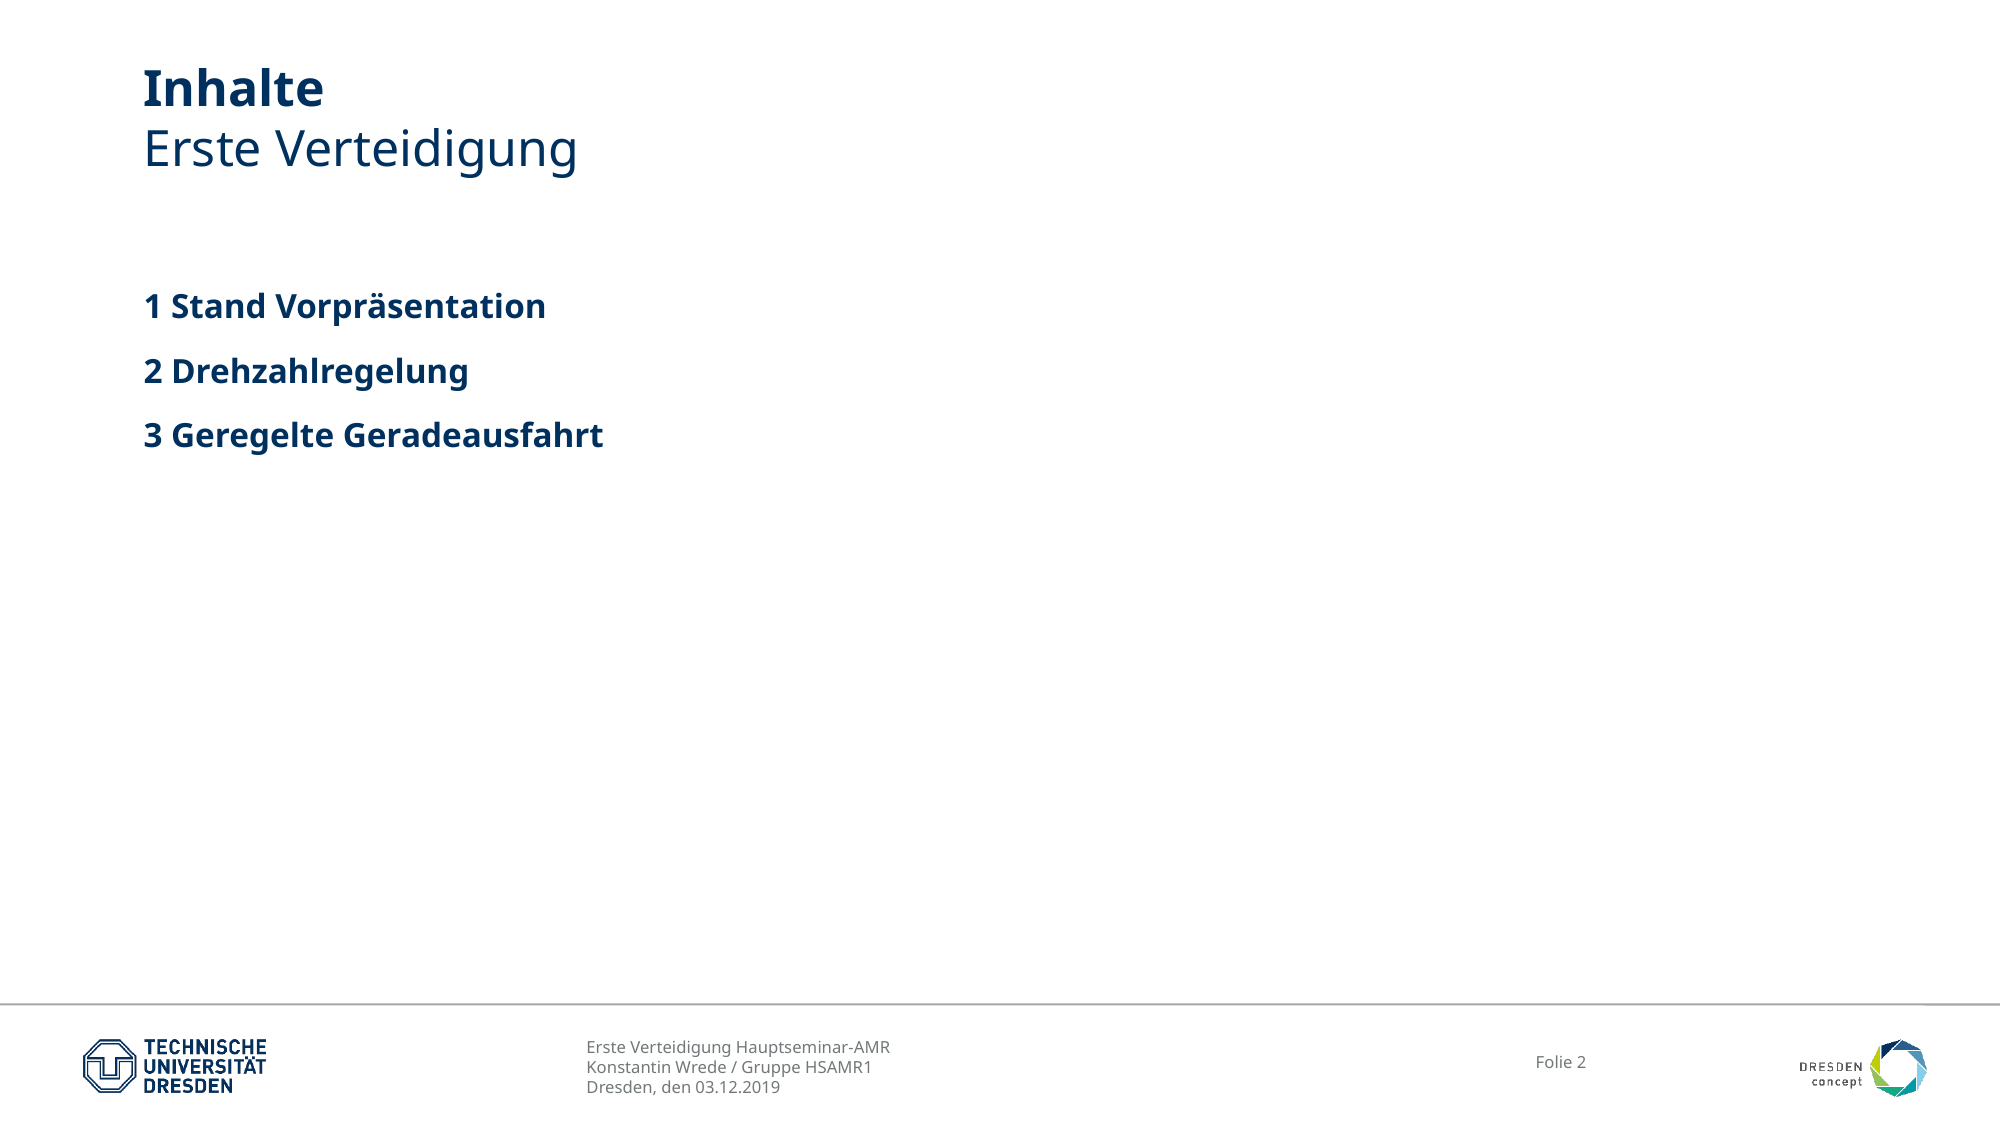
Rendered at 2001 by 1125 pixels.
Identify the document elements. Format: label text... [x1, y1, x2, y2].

picture [1800, 1039, 1927, 1097]
title Inhalte Erste Verteidigung [143, 56, 1880, 169]
list 1 Stand Vorpräsentation 2 Drehzahlregelung 3 Geregelte Geradeausfahrt [143, 284, 1880, 998]
picture [83, 1039, 266, 1093]
